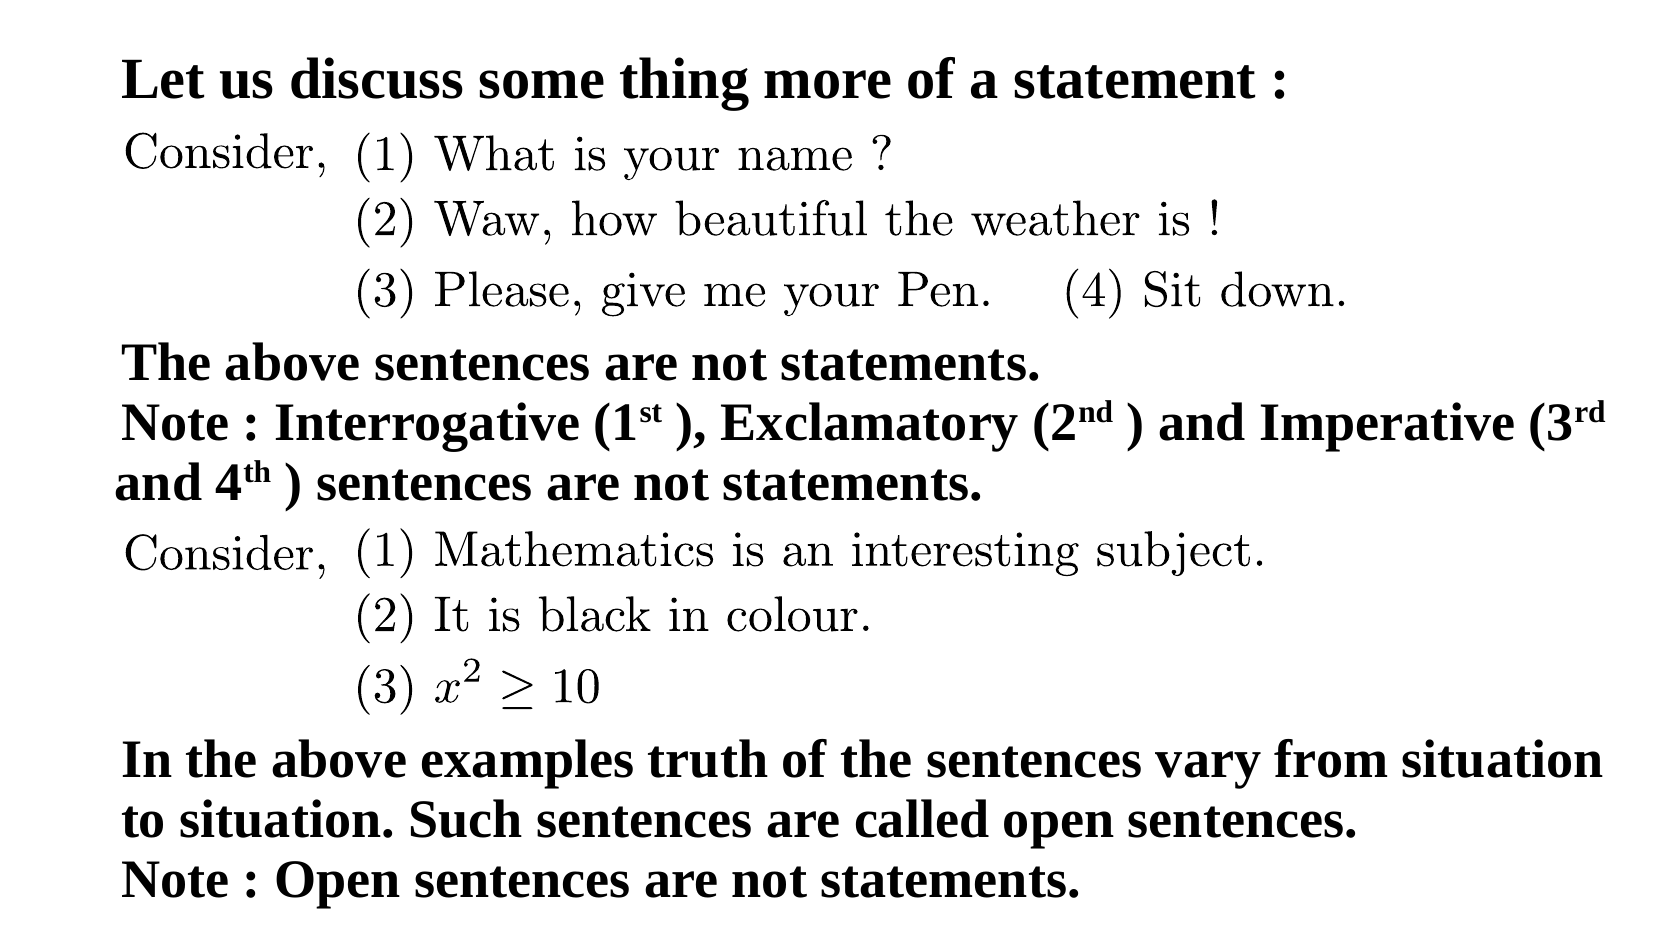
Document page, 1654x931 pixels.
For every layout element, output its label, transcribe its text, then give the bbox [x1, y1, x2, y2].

text_box [355, 593, 869, 644]
text_box [1064, 268, 1345, 319]
text_box [125, 132, 325, 178]
subtitle Let us discuss some thing more of a statement : The above sentences are not statements. Note : Interrogative (1st ), Exclamatory (2nd ) and Imperative (3rd and 4th ) sentences are not statements. In the above examples truth of the sentences vary from situation to situation. Such sentences are called open sentences. Note : Open sentences are not statements. [47, 23, 1630, 915]
text_box [125, 534, 325, 579]
text_box [355, 528, 1263, 579]
text_box [355, 132, 891, 183]
text_box [355, 658, 599, 715]
text_box [355, 268, 989, 319]
text_box [355, 197, 1218, 248]
